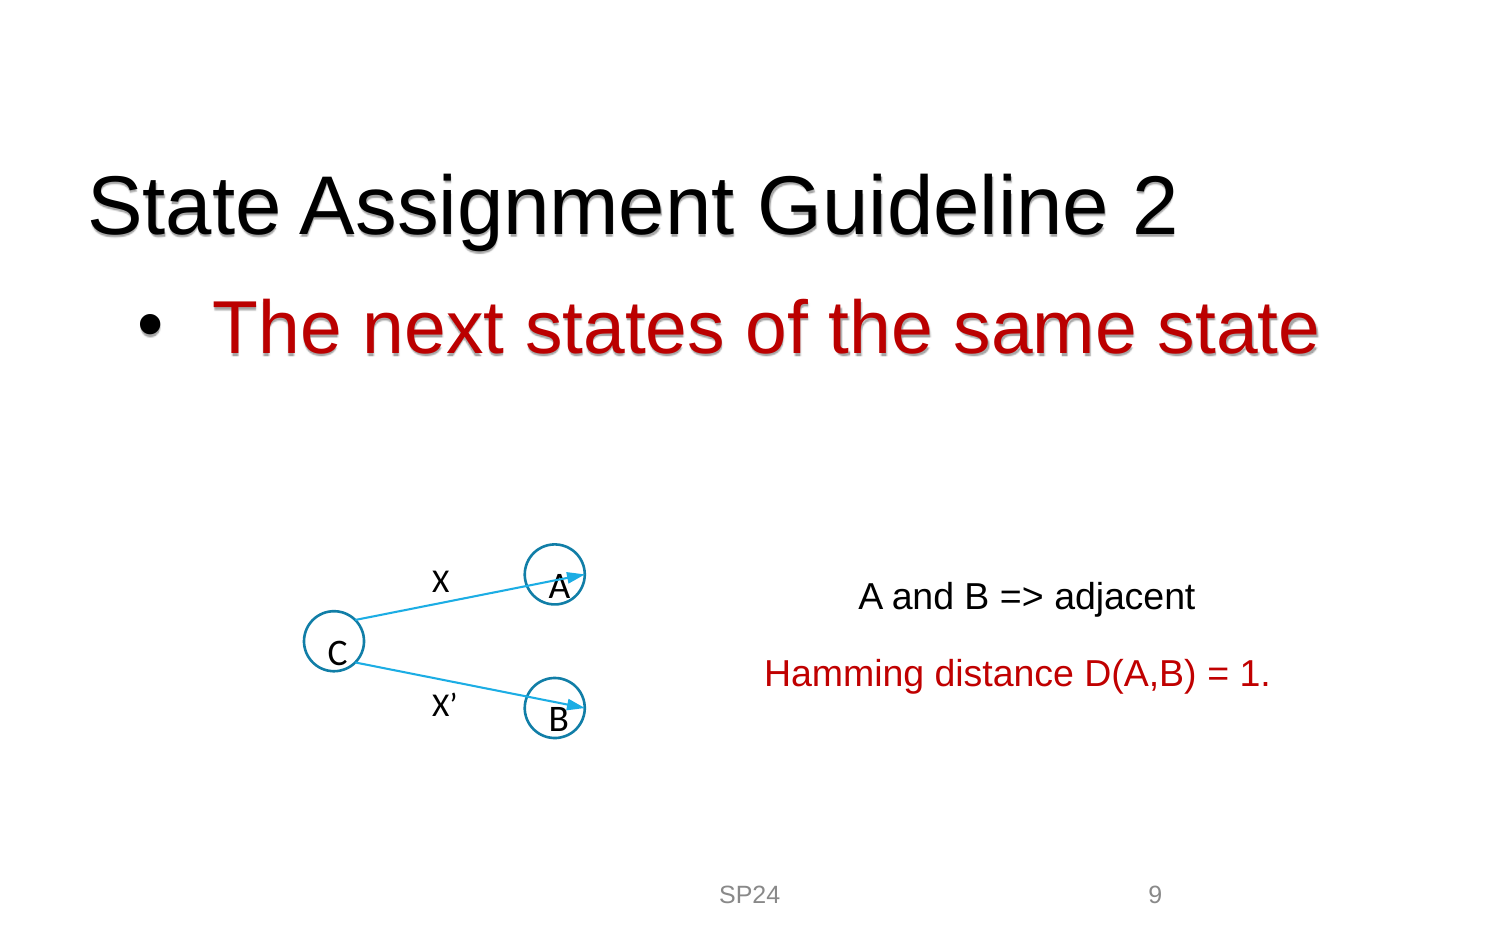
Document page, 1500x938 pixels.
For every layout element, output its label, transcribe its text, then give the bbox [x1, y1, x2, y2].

text_box A [555, 581, 563, 589]
text_box B [527, 678, 585, 707]
text_box A [527, 575, 585, 605]
text_box B [554, 710, 563, 718]
text_box B [554, 720, 563, 728]
footer SP24 [496, 868, 1004, 919]
text_box X’ [417, 676, 481, 732]
text_box X [417, 551, 470, 606]
text_box X [426, 599, 470, 608]
text_box Hamming distance D(A,B) = 1. [749, 641, 1302, 702]
slide_number <number> [1133, 868, 1471, 919]
text_box A and B => adjacent [843, 564, 1215, 625]
title State Assignment Guideline 2 [72, 143, 1434, 251]
text_box C [304, 611, 365, 672]
text_box A [524, 544, 585, 584]
list The next states of the same state [122, 270, 1434, 849]
text_box B [524, 698, 585, 739]
